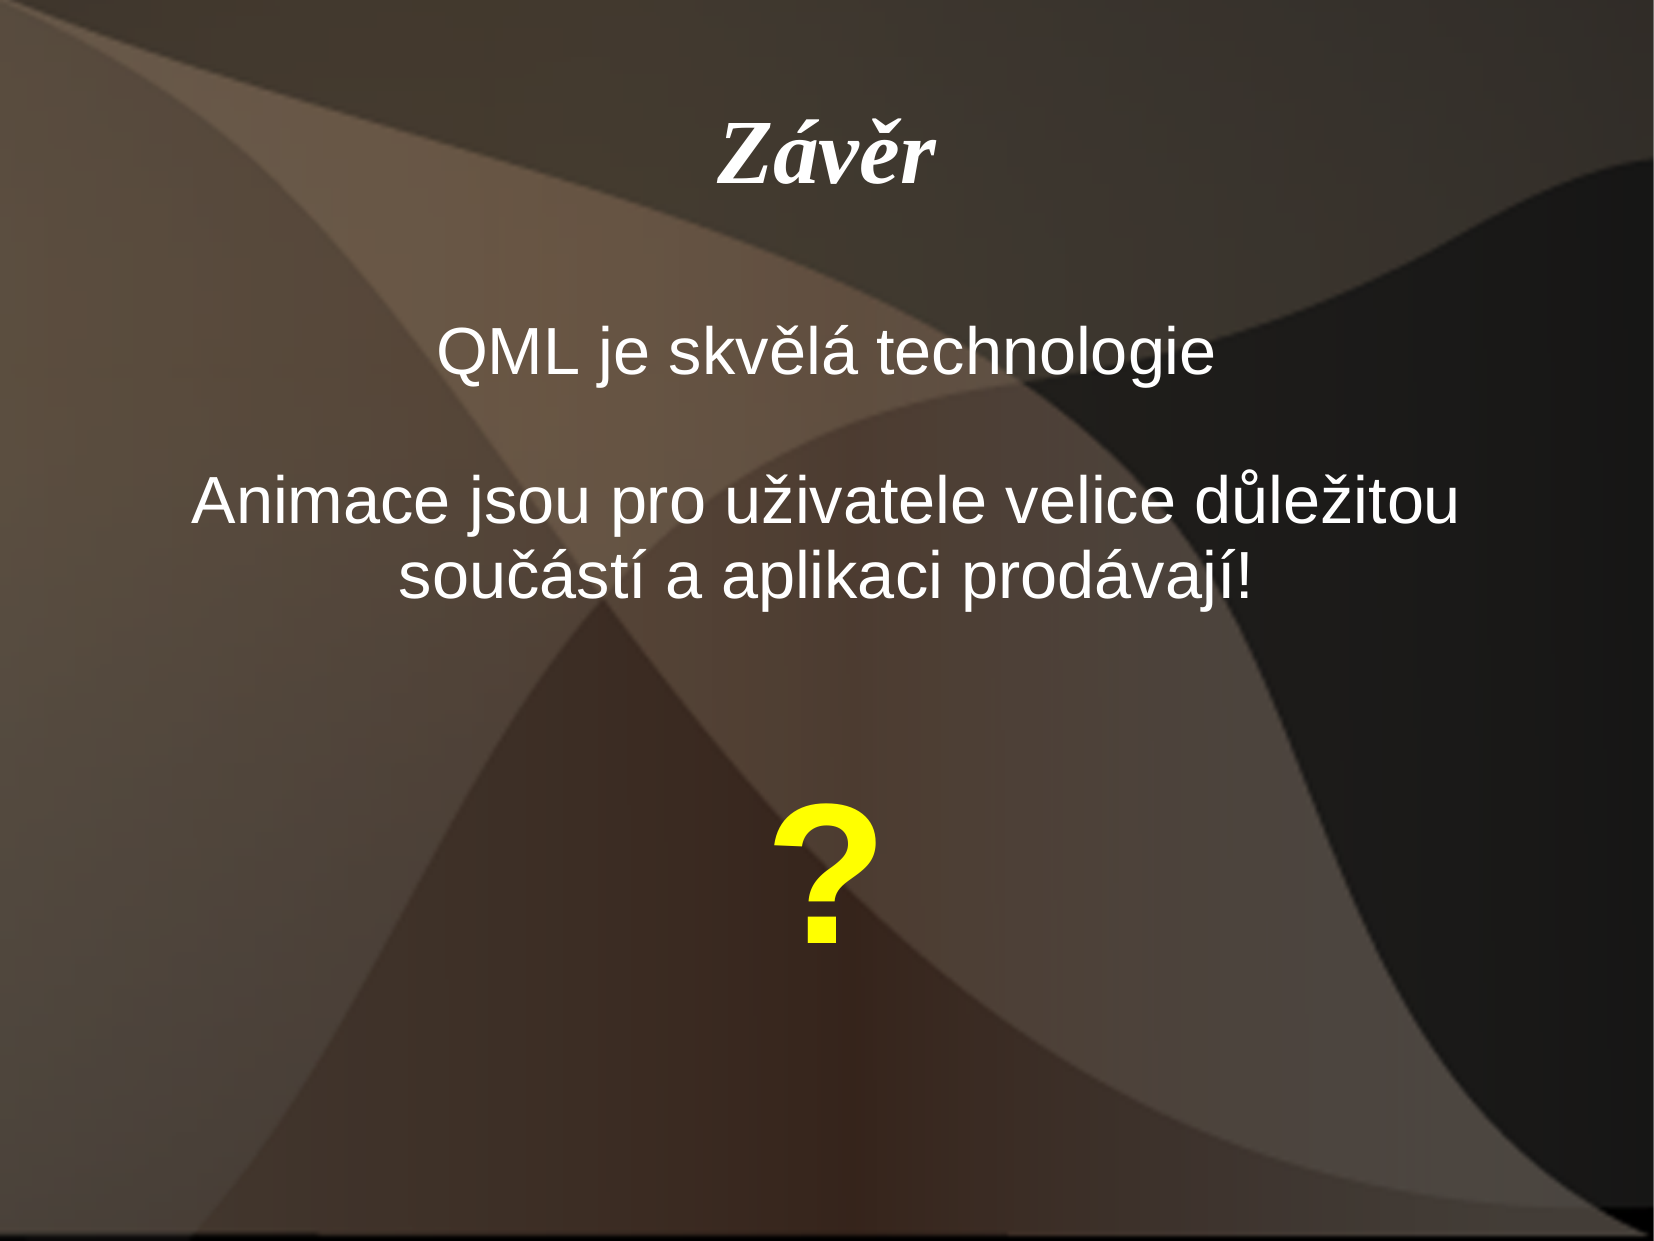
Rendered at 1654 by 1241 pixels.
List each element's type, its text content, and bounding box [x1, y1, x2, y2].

picture [0, 0, 1654, 1241]
title Závěr [82, 49, 1571, 257]
subtitle QML je skvělá technologie Animace jsou pro uživatele velice důležitou součástí a aplikaci prodávají! ? [82, 290, 1571, 1010]
